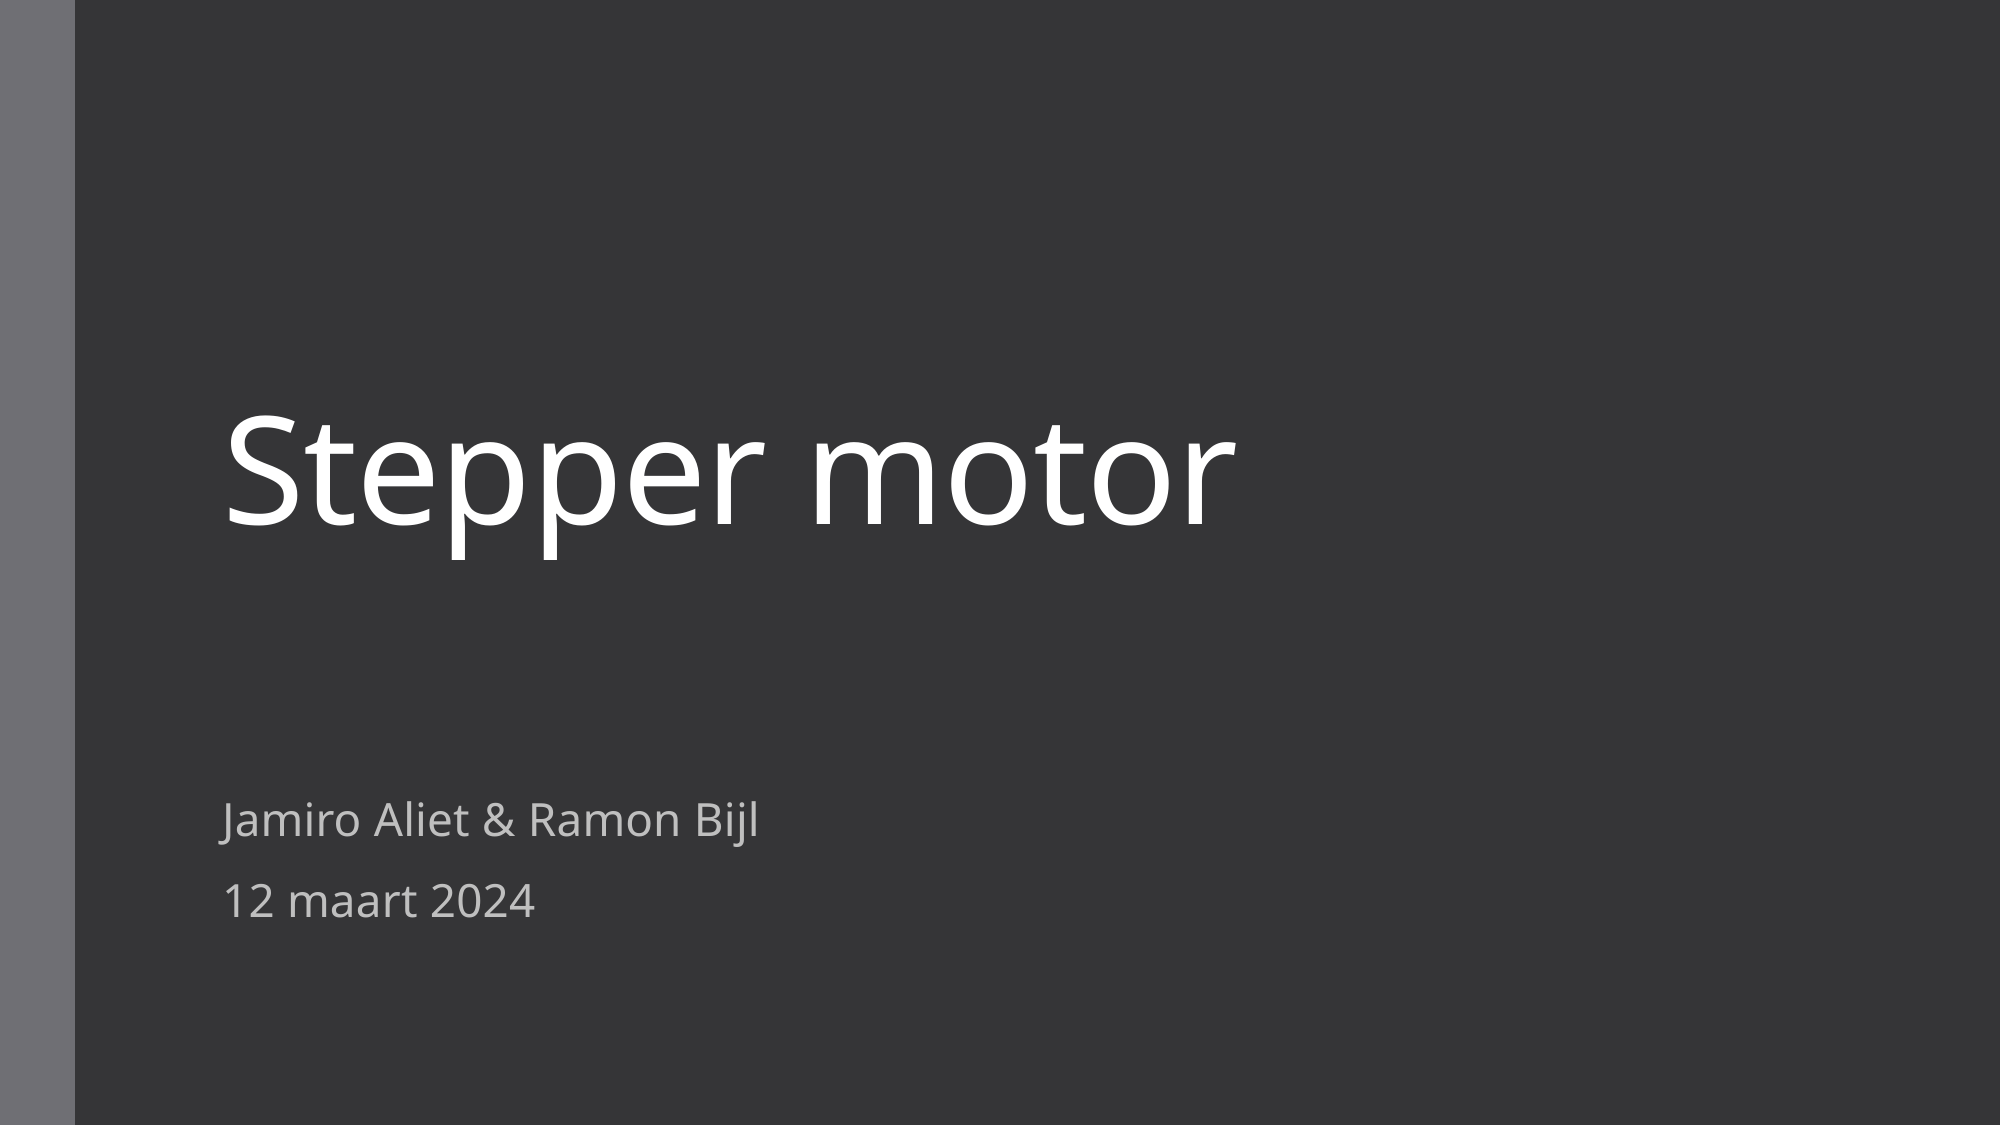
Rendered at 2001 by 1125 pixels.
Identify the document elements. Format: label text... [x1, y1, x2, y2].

title Stepper motor [206, 337, 1752, 563]
subtitle Jamiro Aliet & Ramon Bijl 12 maart 2024 [206, 787, 1752, 1066]
